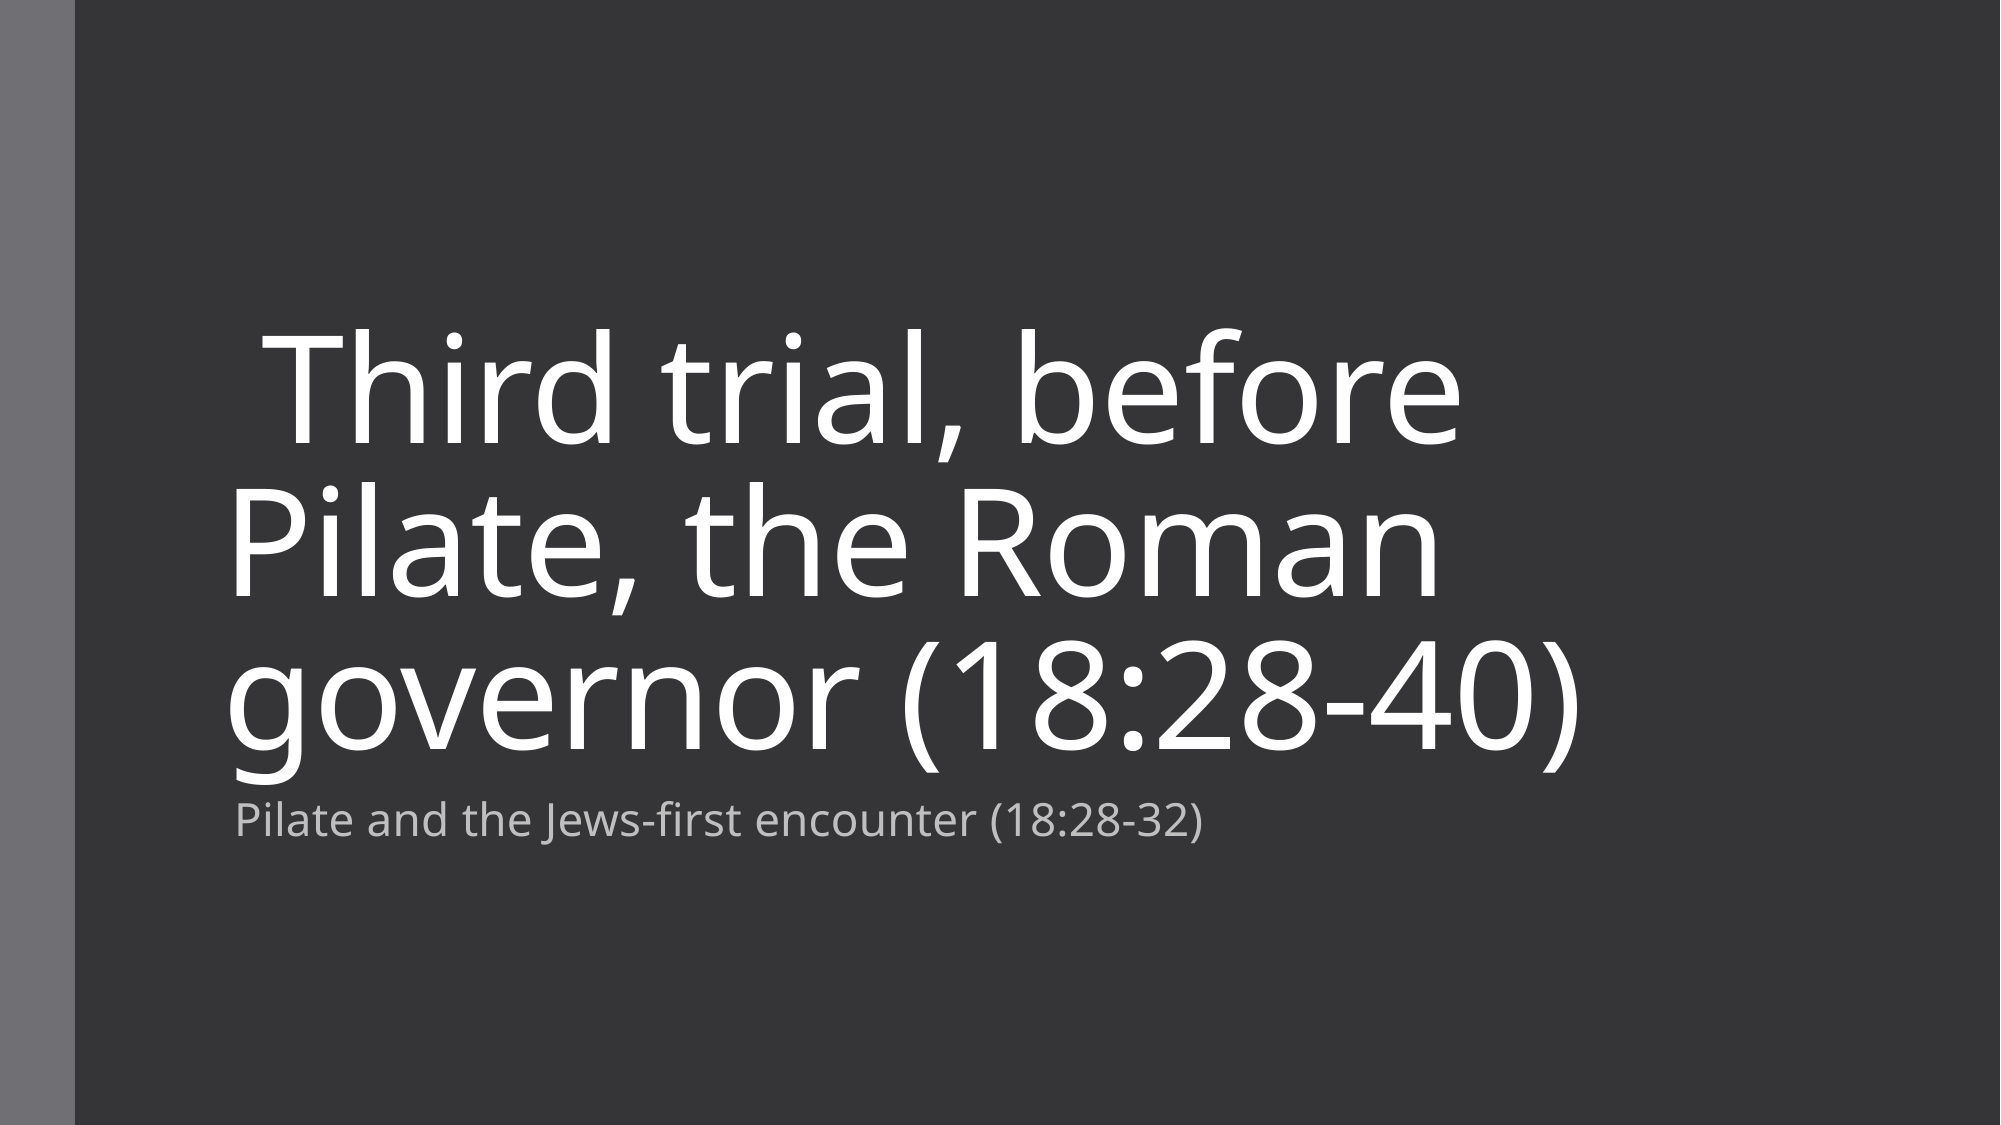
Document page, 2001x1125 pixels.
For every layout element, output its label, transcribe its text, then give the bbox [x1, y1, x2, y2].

subtitle Pilate and the Jews-first encounter (18:28-32) [206, 787, 1752, 1066]
title Third trial, before Pilate, the Roman governor (18:28-40) [206, 124, 1752, 787]
